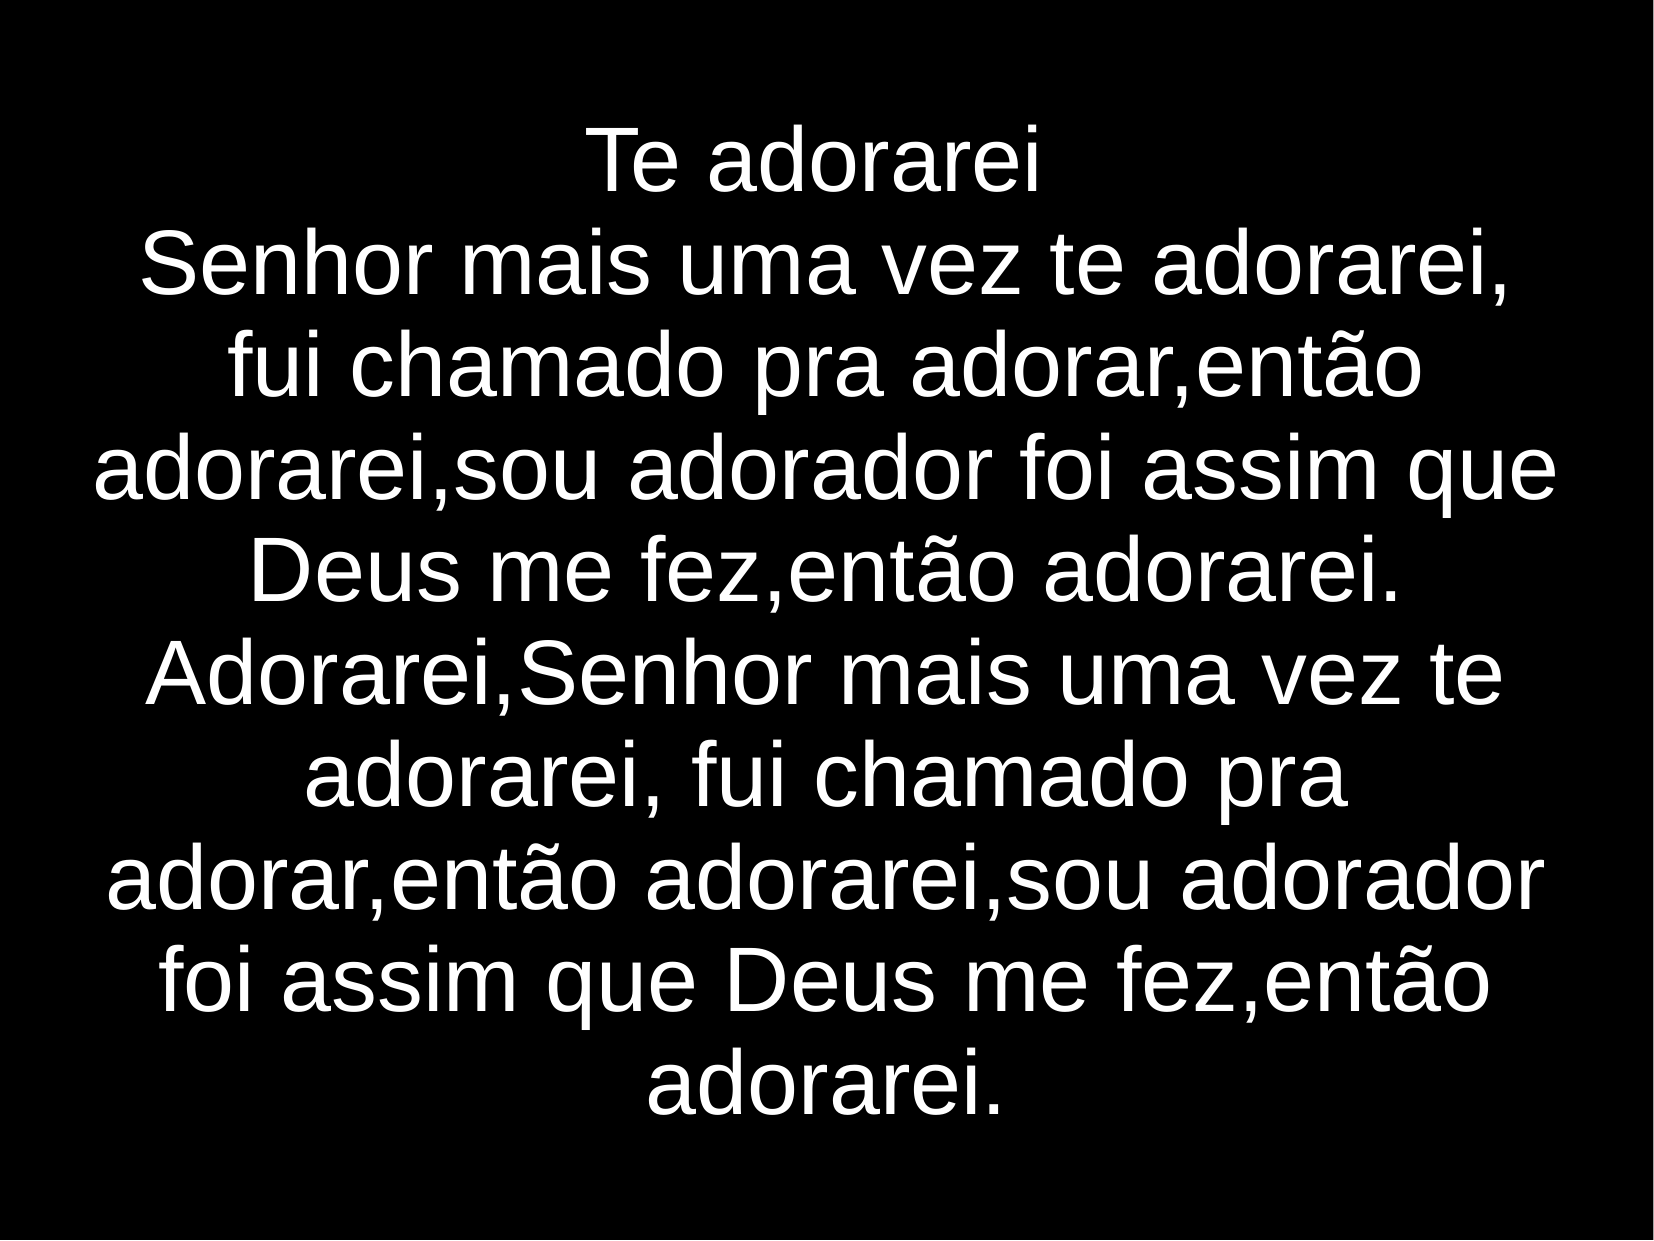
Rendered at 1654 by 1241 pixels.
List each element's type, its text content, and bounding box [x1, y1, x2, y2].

subtitle Te adorarei Senhor mais uma vez te adorarei, fui chamado pra adorar,então adorarei,sou adorador foi assim que Deus me fez,então adorarei. Adorarei,Senhor mais uma vez te adorarei, fui chamado pra adorar,então adorarei,sou adorador foi assim que Deus me fez,então adorarei. [82, 49, 1571, 1193]
